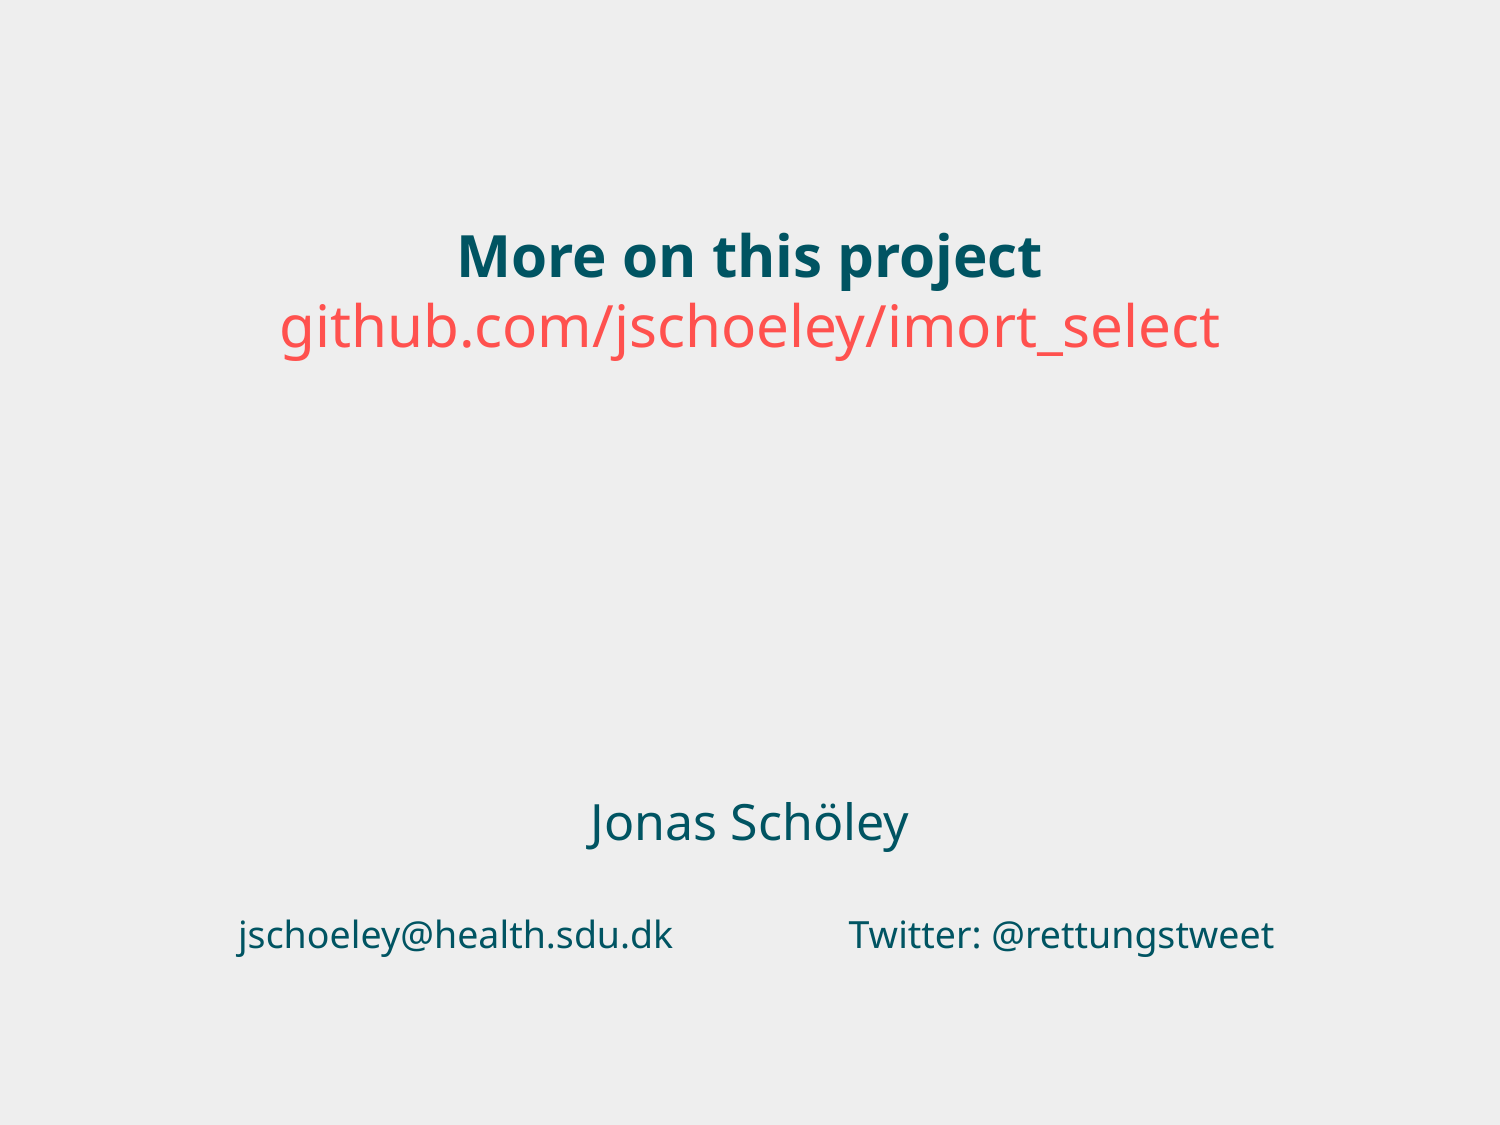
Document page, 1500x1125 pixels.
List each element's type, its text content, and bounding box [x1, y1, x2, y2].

text_box Twitter: @rettungstweet [797, 878, 1290, 988]
text_box Jonas Schöley [550, 775, 950, 846]
text_box jschoeley@health.sdu.dk [223, 878, 716, 988]
text_box More on this project github.com/jschoeley/imort_select [51, 203, 1449, 617]
